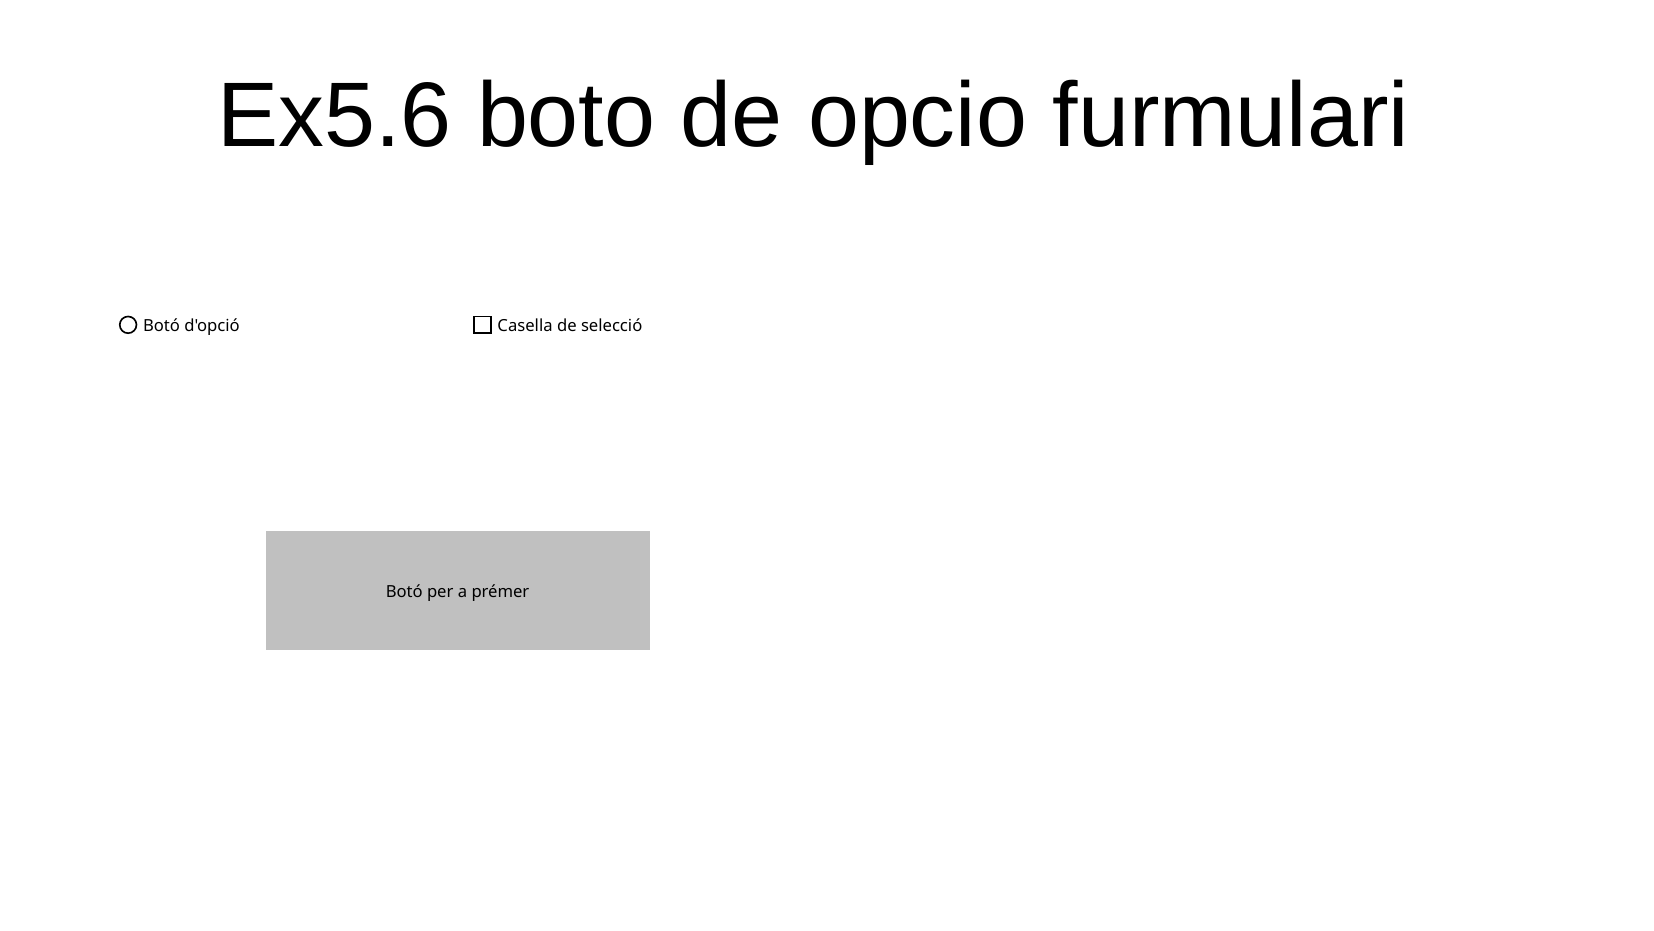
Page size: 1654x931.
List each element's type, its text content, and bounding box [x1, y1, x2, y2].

title Ex5.6 boto de opcio furmulari [82, 37, 1571, 193]
